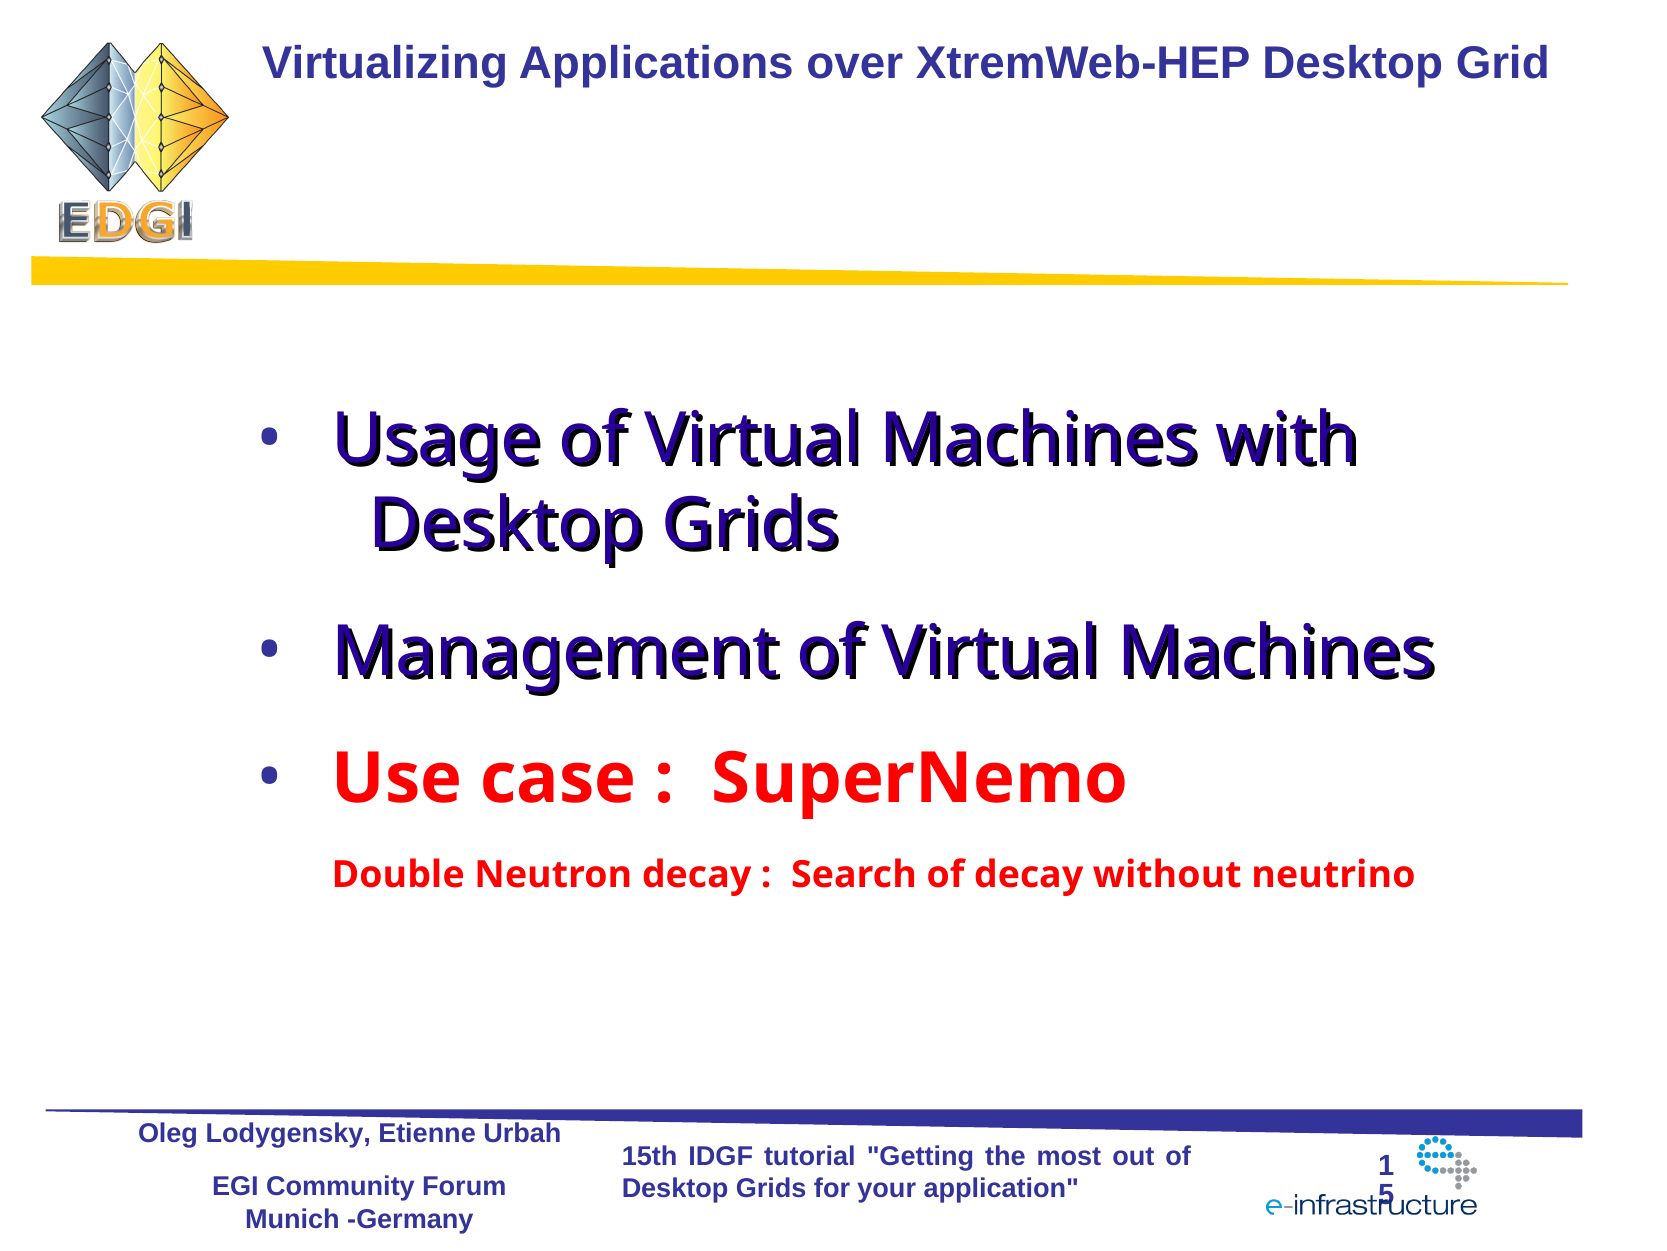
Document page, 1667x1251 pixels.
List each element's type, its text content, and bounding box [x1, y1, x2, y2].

picture [31, 37, 229, 249]
title Virtualizing Applications over XtremWeb-HEP Desktop Grid Use case : SuperNemo [229, 24, 1584, 272]
picture [1266, 1136, 1477, 1215]
list Usage of Virtual Machines with Desktop Grids Management of Virtual Machines Use case : SuperNemo Double Neutron decay : Search of decay without neutrino [242, 383, 1480, 986]
